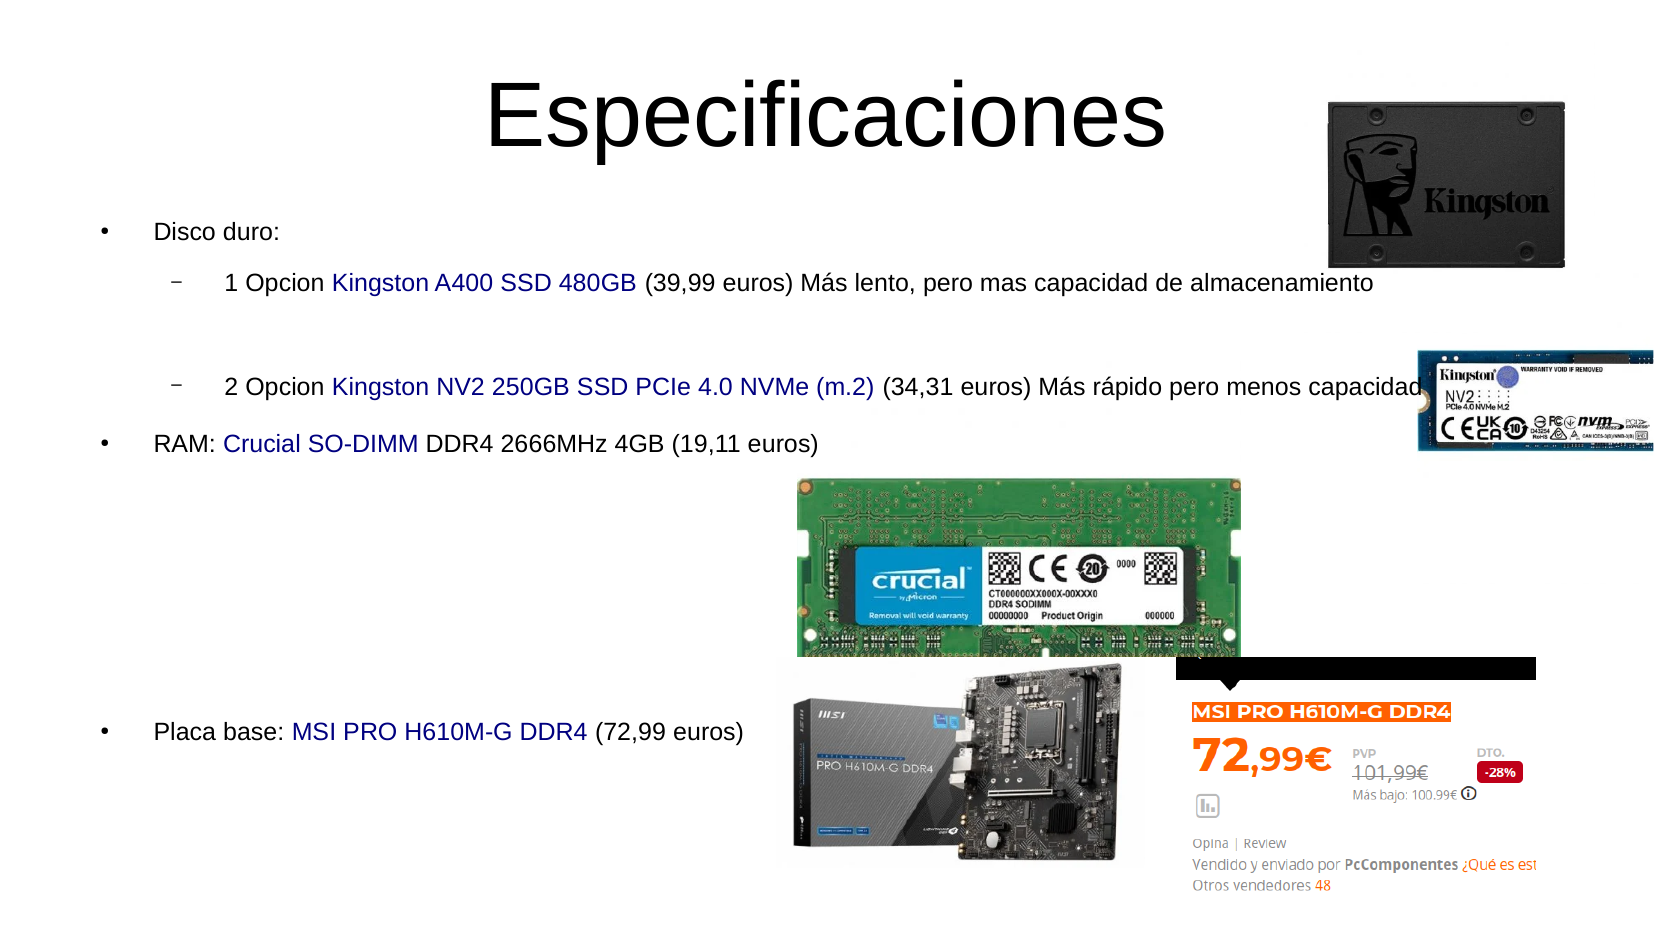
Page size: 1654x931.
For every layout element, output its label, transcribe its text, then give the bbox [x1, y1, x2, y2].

title Especificaciones [82, 37, 1571, 193]
list Disco duro: 1 Opcion Kingston A400 SSD 480GB (39,99 euros) Más lento, pero mas capacidad de almacenamiento 2 Opcion Kingston NV2 250GB SSD PCIe 4.0 NVMe (m.2) (34,31 euros) Más rápido pero menos capacidad RAM: Crucial SO-DIMM DDR4 2666MHz 4GB (19,11 euros) Placa base: MSI PRO H610M-G DDR4 (72,99 euros) [82, 217, 1571, 758]
picture [1299, 37, 1654, 584]
picture [767, 758, 1536, 931]
